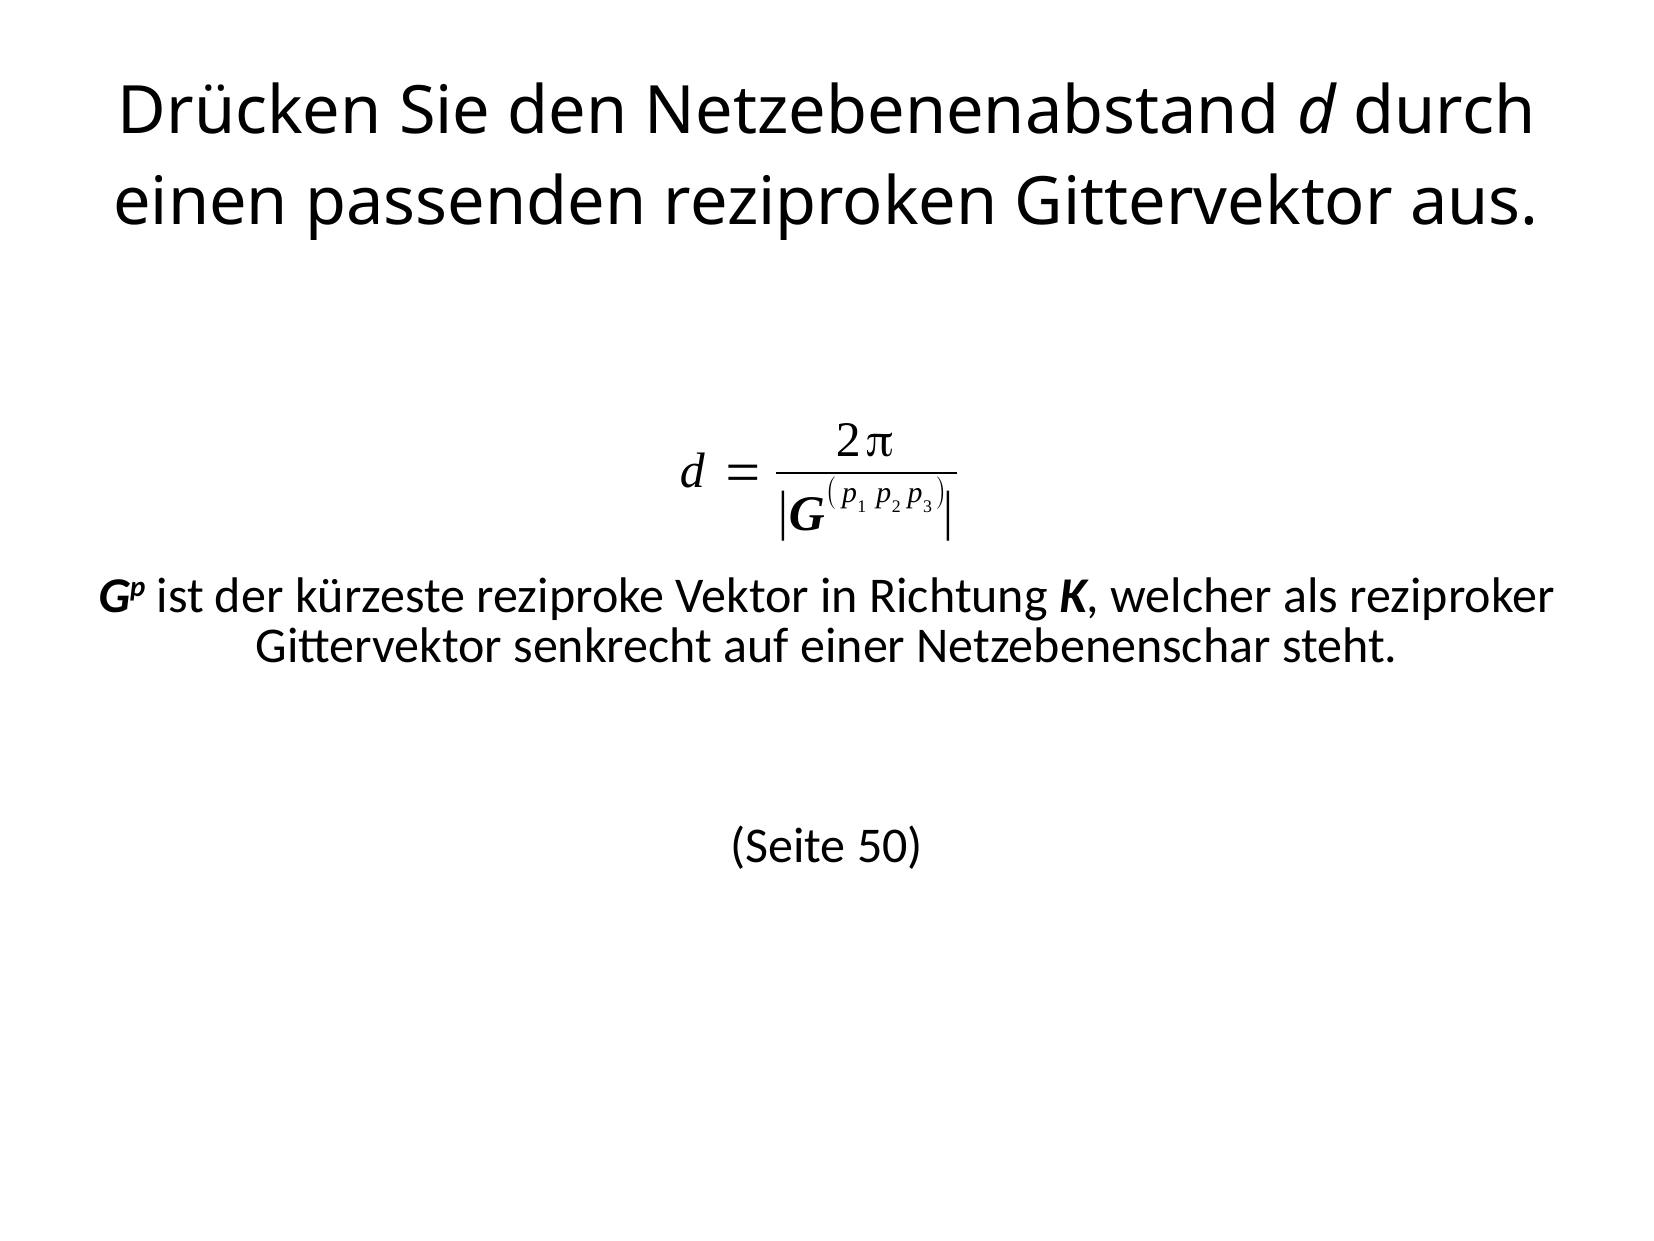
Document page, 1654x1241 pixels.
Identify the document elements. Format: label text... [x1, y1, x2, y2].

title Drücken Sie den Netzebenenabstand d durch einen passenden reziproken Gittervektor aus. [82, 49, 1571, 257]
subtitle Gp ist der kürzeste reziproke Vektor in Richtung K, welcher als reziproker Gittervektor senkrecht auf einer Netzebenenschar steht. (Seite 50) [82, 290, 1571, 1010]
chart [667, 412, 972, 543]
